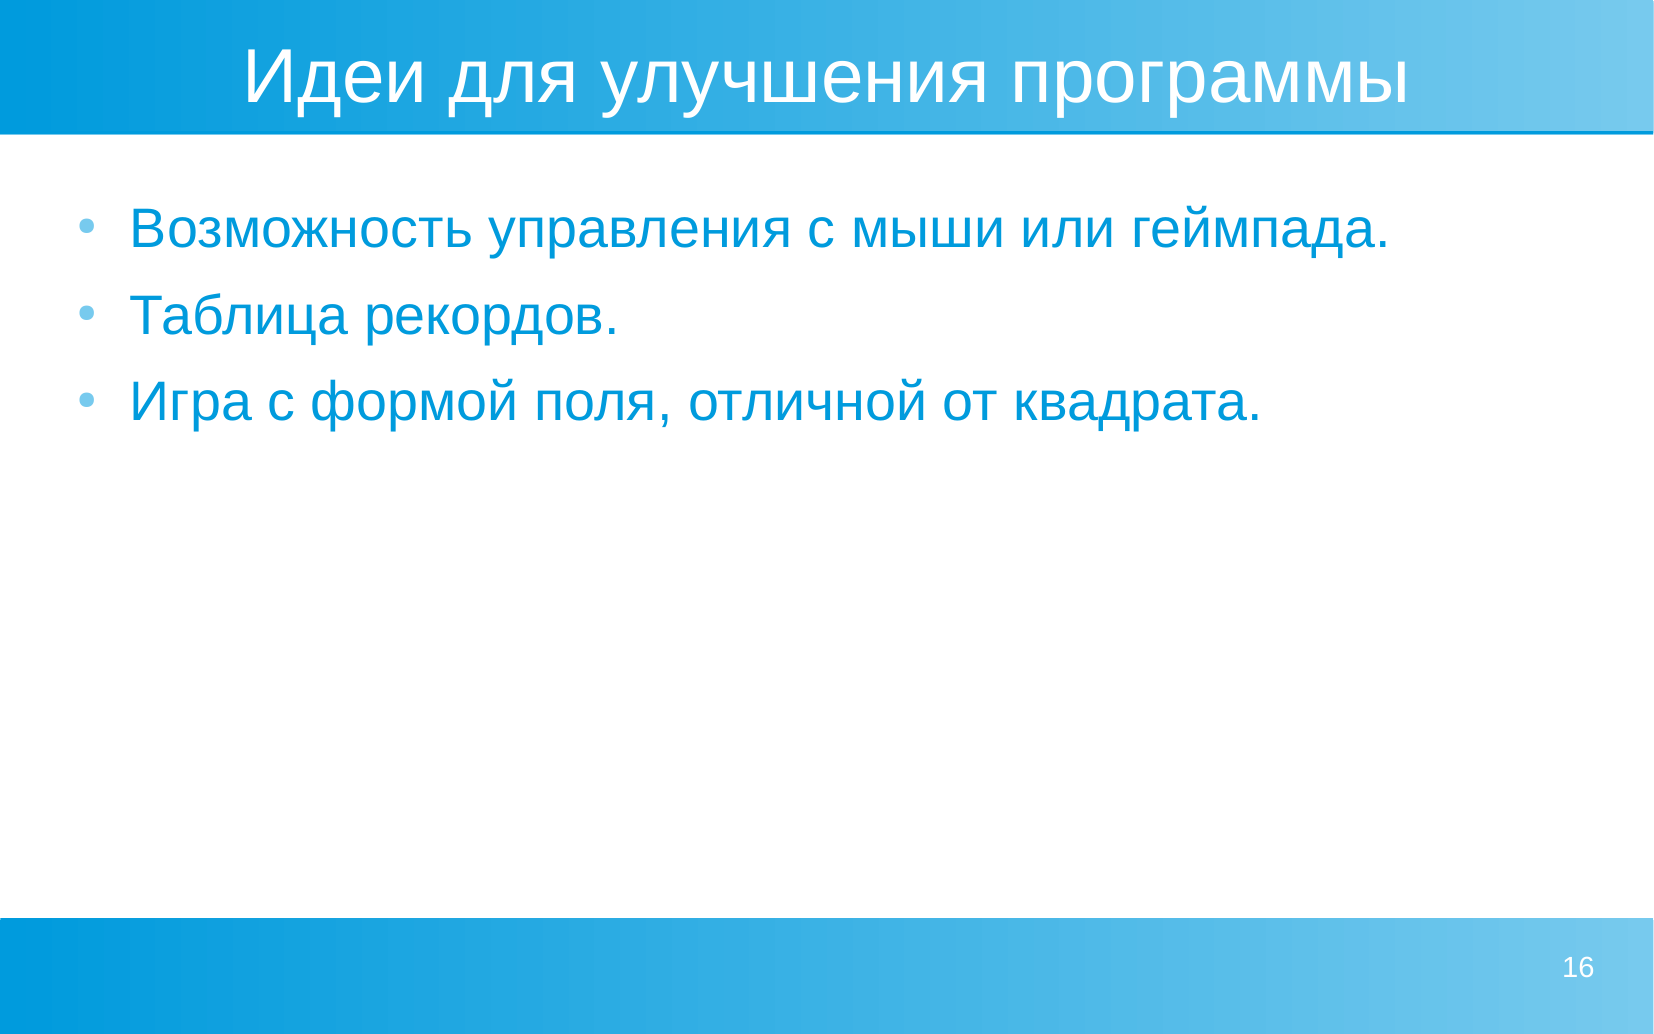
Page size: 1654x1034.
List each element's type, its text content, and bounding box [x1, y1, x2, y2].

list Возможность управления с мыши или геймпада. Таблица рекордов. Игра с формой поля, отличной от квадрата. [59, 196, 1595, 853]
title Идеи для улучшения программы [59, 32, 1595, 120]
